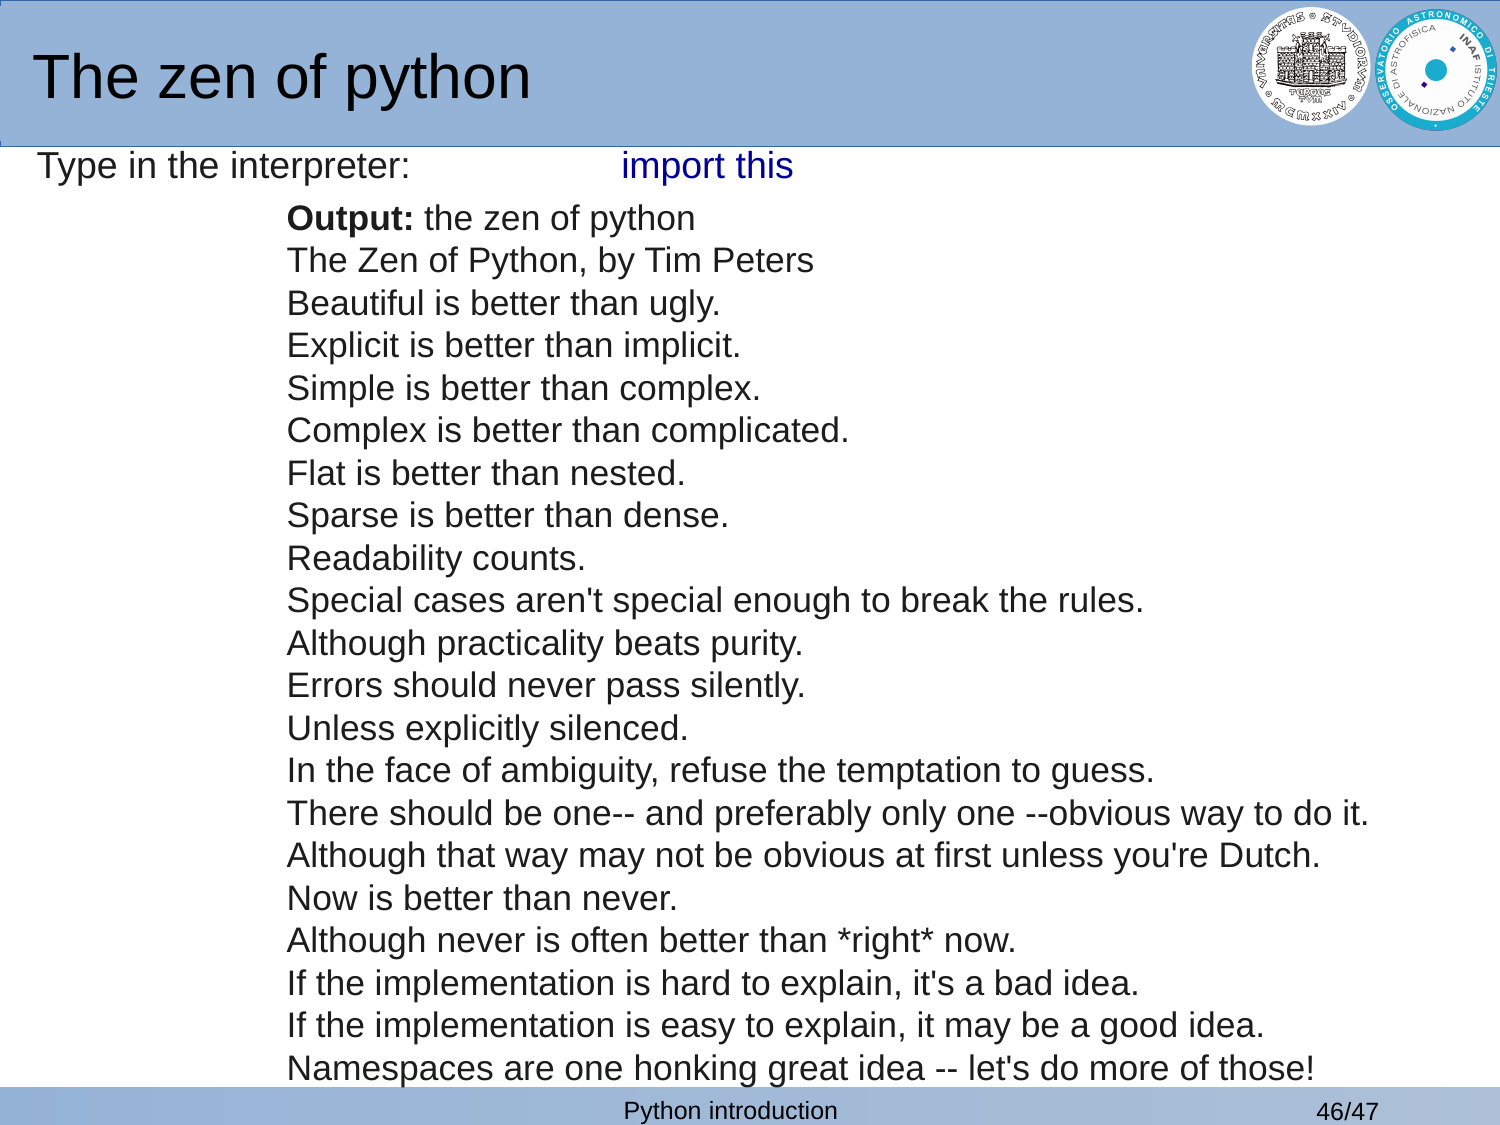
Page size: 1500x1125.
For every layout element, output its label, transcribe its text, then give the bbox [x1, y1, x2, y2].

text_box The zen of python [0, 5, 1243, 141]
list Output: the zen of python The Zen of Python, by Tim Peters Beautiful is better than ugly. Explicit is better than implicit. Simple is better than complex. Complex is better than complicated. Flat is better than nested. Sparse is better than dense. Readability counts. Special cases aren't special enough to break the rules. Although practicality beats purity. Errors should never pass silently. Unless explicitly silenced. In the face of ambiguity, refuse the temptation to guess. There should be one-- and preferably only one --obvious way to do it. Although that way may not be obvious at first unless you're Dutch. Now is better than never. Although never is often better than *right* now. If the implementation is hard to explain, it's a bad idea. If the implementation is easy to explain, it may be a good idea. Namespaces are one honking great idea -- let's do more of those! [271, 187, 1500, 1114]
picture [1252, 0, 1500, 156]
list Type in the interpreter: import this [21, 132, 1455, 1070]
